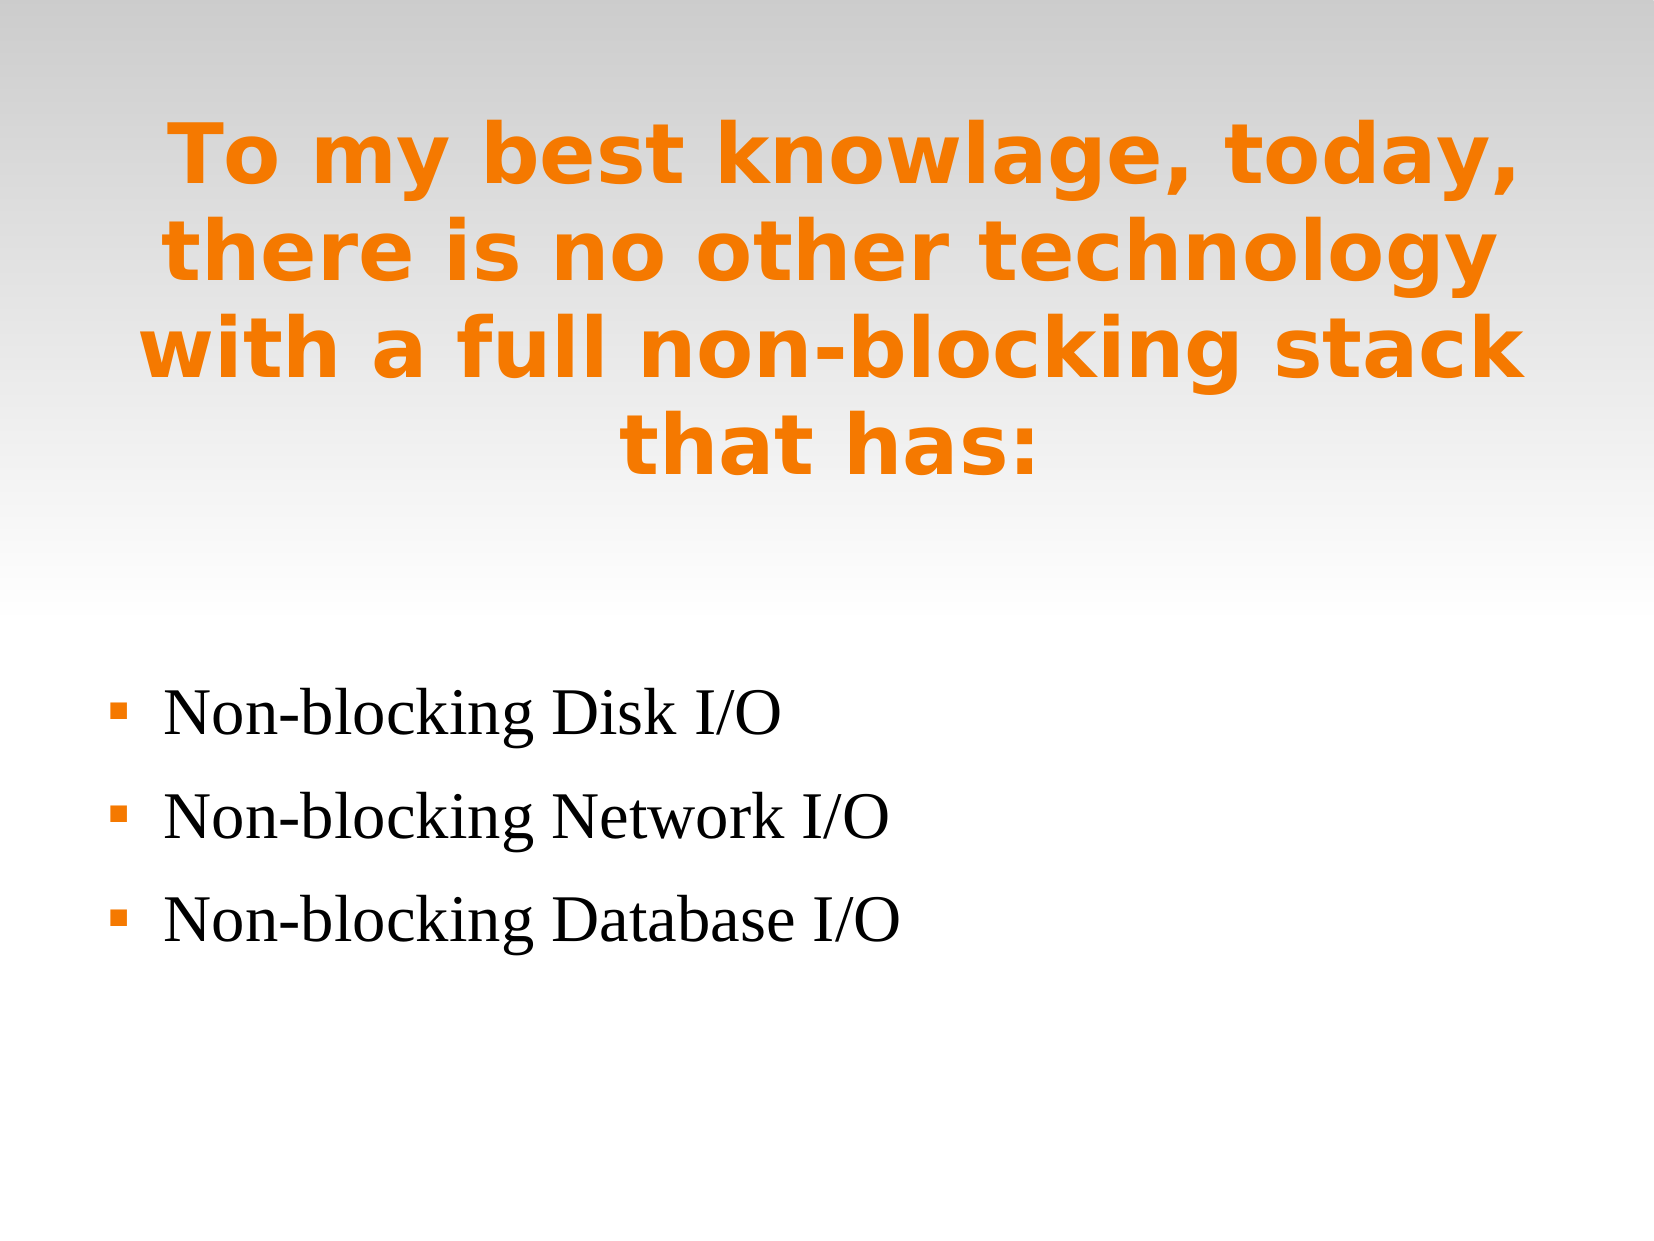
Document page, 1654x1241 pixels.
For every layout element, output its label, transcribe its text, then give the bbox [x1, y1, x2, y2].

title To my best knowlage, today, there is no other technology with a full non-blocking stack that has: [86, 75, 1576, 526]
list Non-blocking Disk I/O Non-blocking Network I/O Non-blocking Database I/O [75, 675, 1564, 1179]
